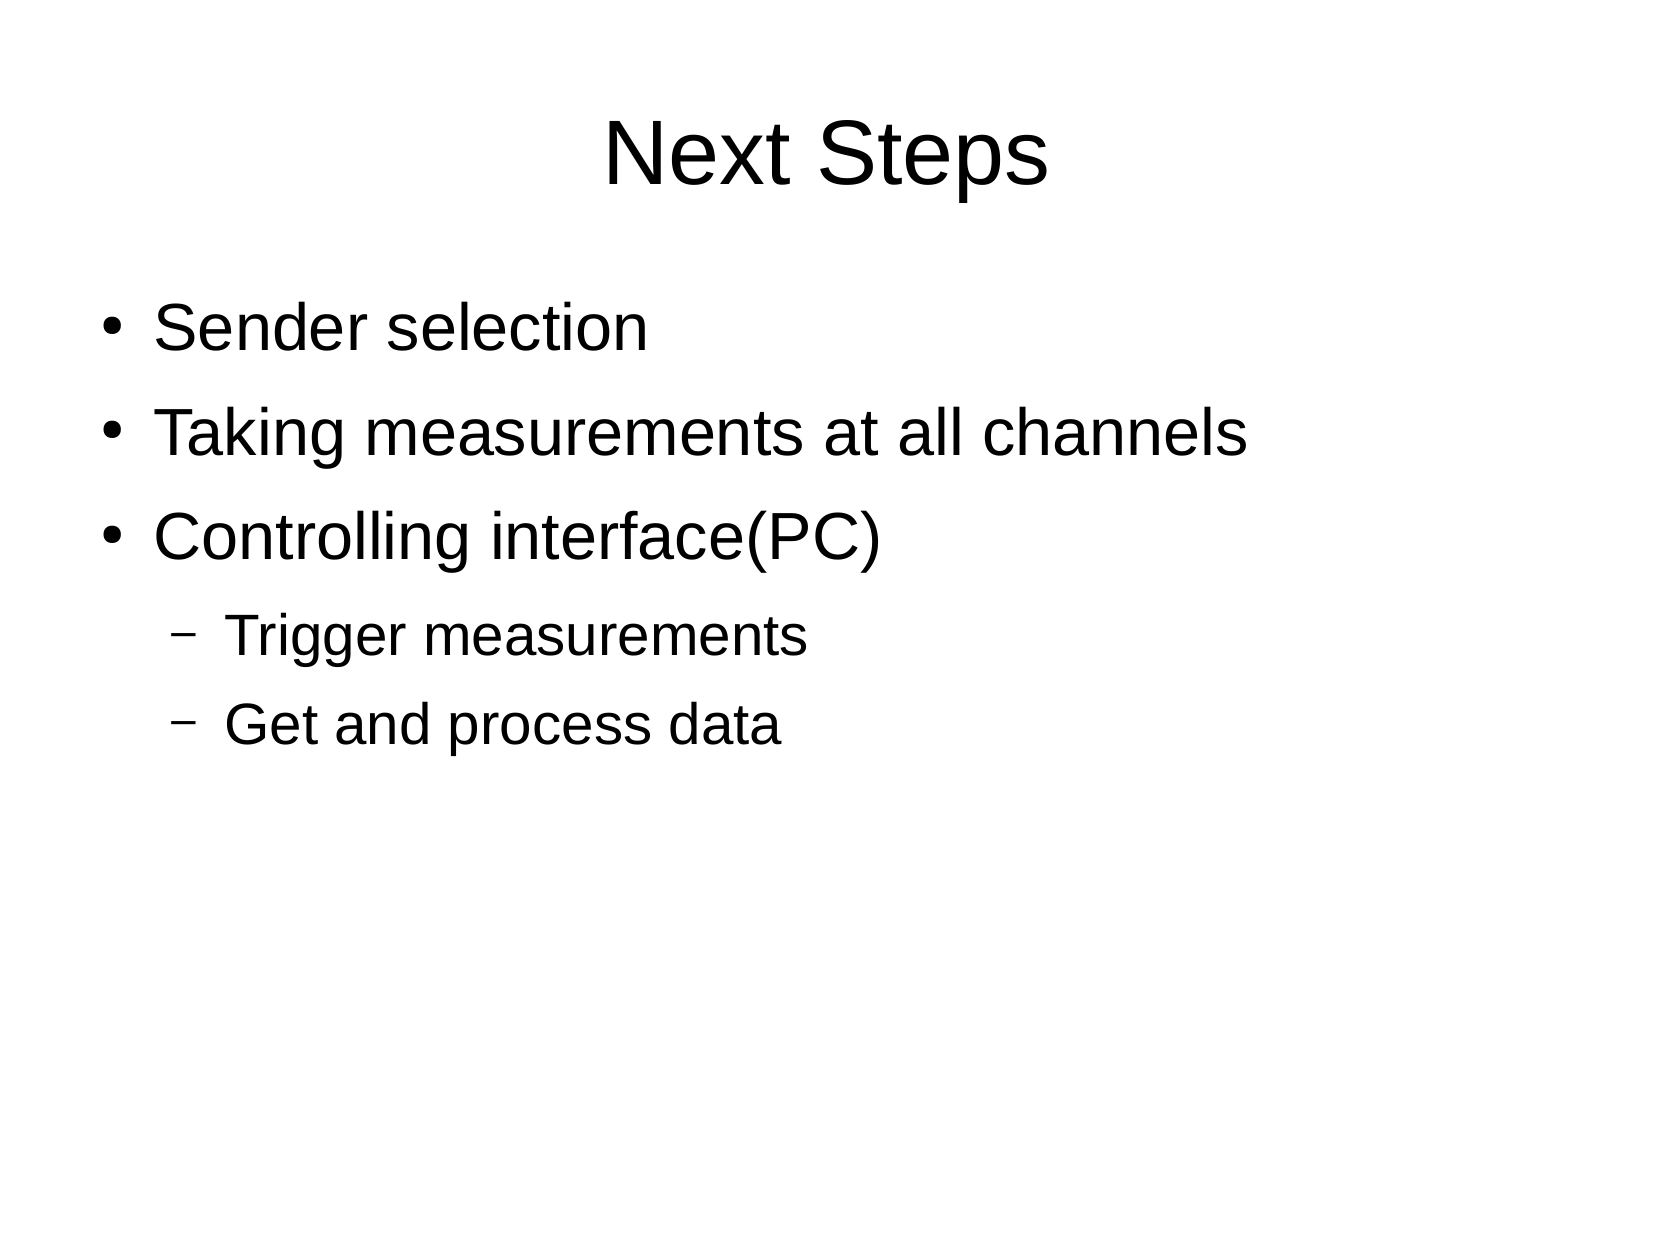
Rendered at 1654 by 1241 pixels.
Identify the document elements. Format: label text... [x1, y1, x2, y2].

title Next Steps [82, 49, 1571, 257]
list Sender selection Taking measurements at all channels Controlling interface(PC) Trigger measurements Get and process data [82, 290, 1571, 1010]
